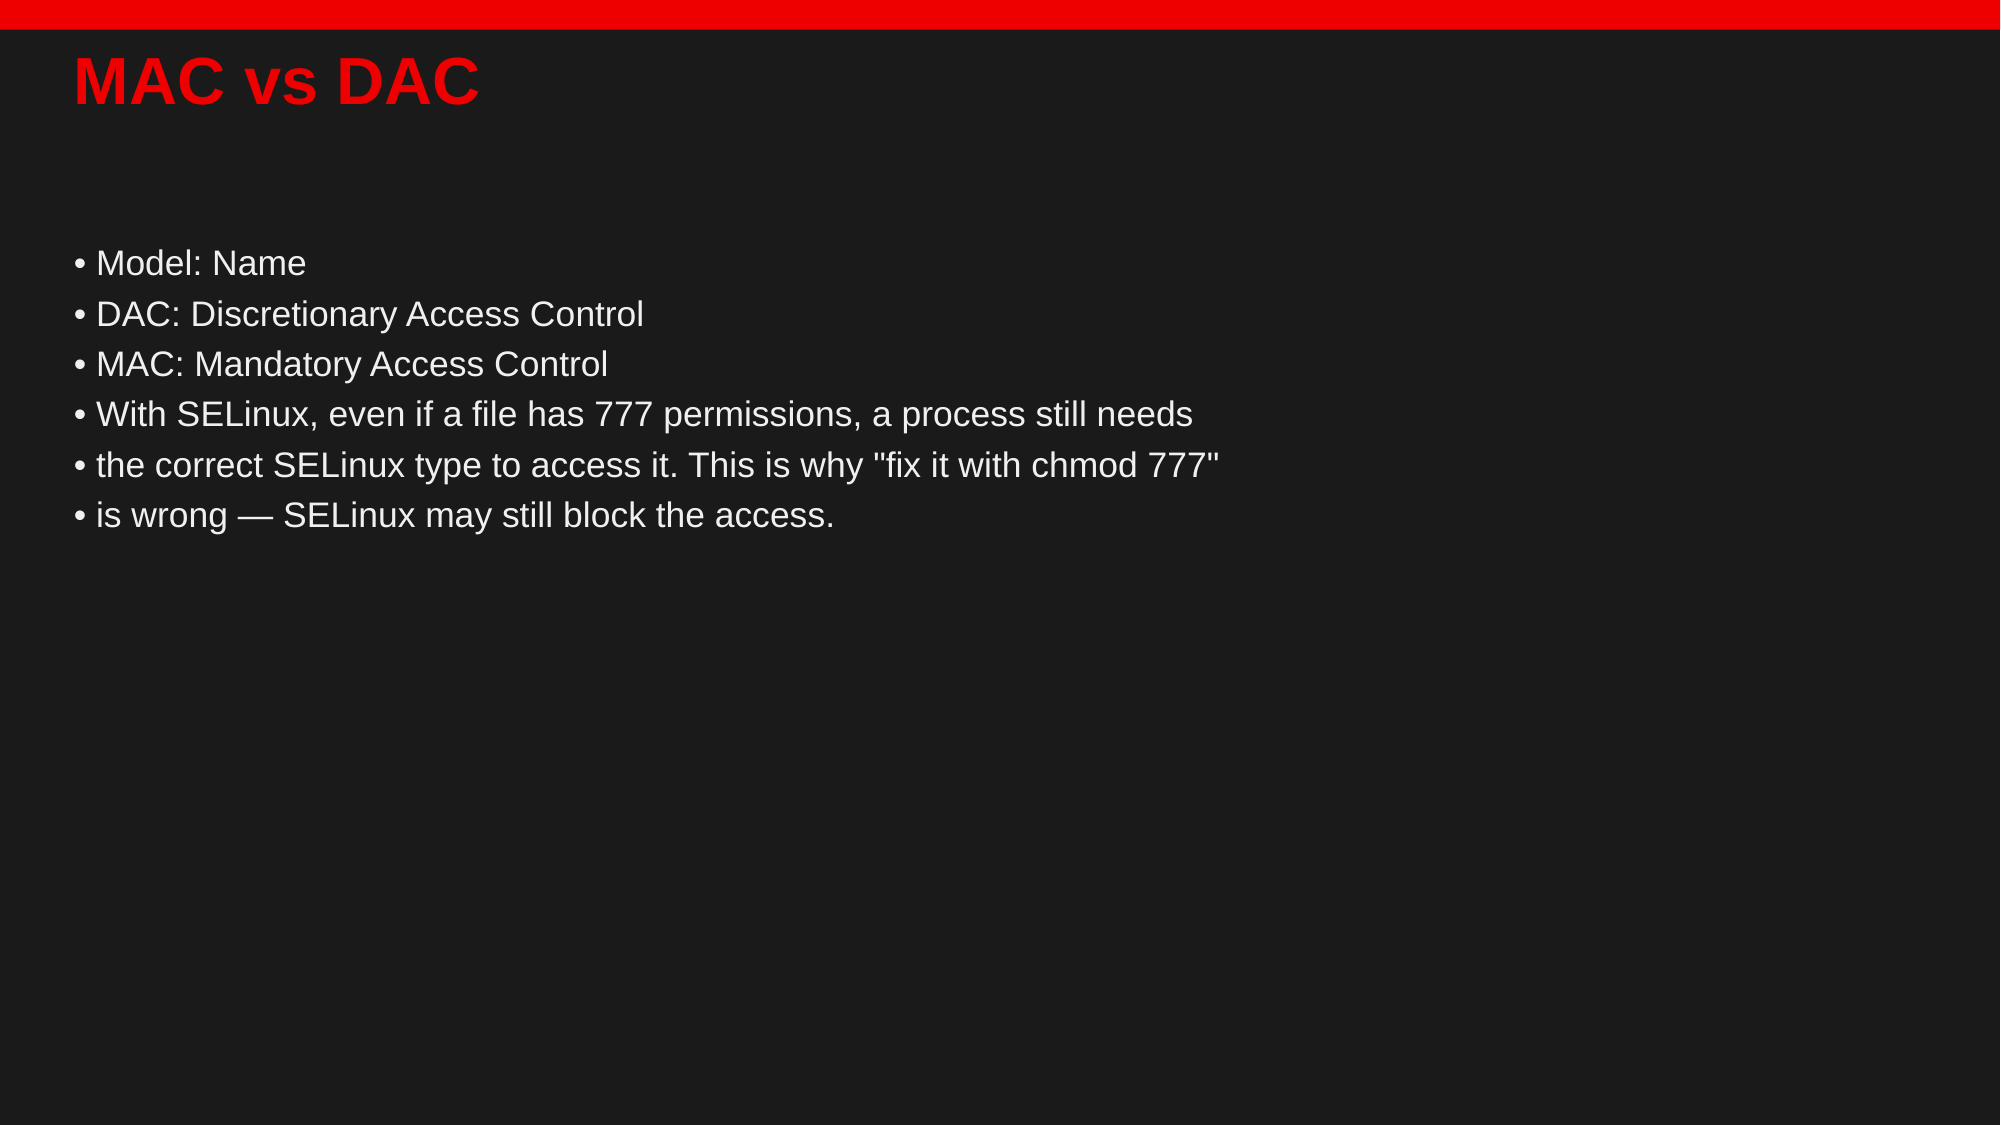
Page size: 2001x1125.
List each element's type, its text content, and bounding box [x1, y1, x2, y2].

text_box • Model: Name • DAC: Discretionary Access Control • MAC: Mandatory Access Control • With SELinux, even if a file has 777 permissions, a process still needs • the correct SELinux type to access it. This is why "fix it with chmod 777" • is wrong — SELinux may still block the access. [59, 236, 1942, 1037]
text_box [0, 0, 2001, 30]
text_box MAC vs DAC [59, 36, 1942, 208]
